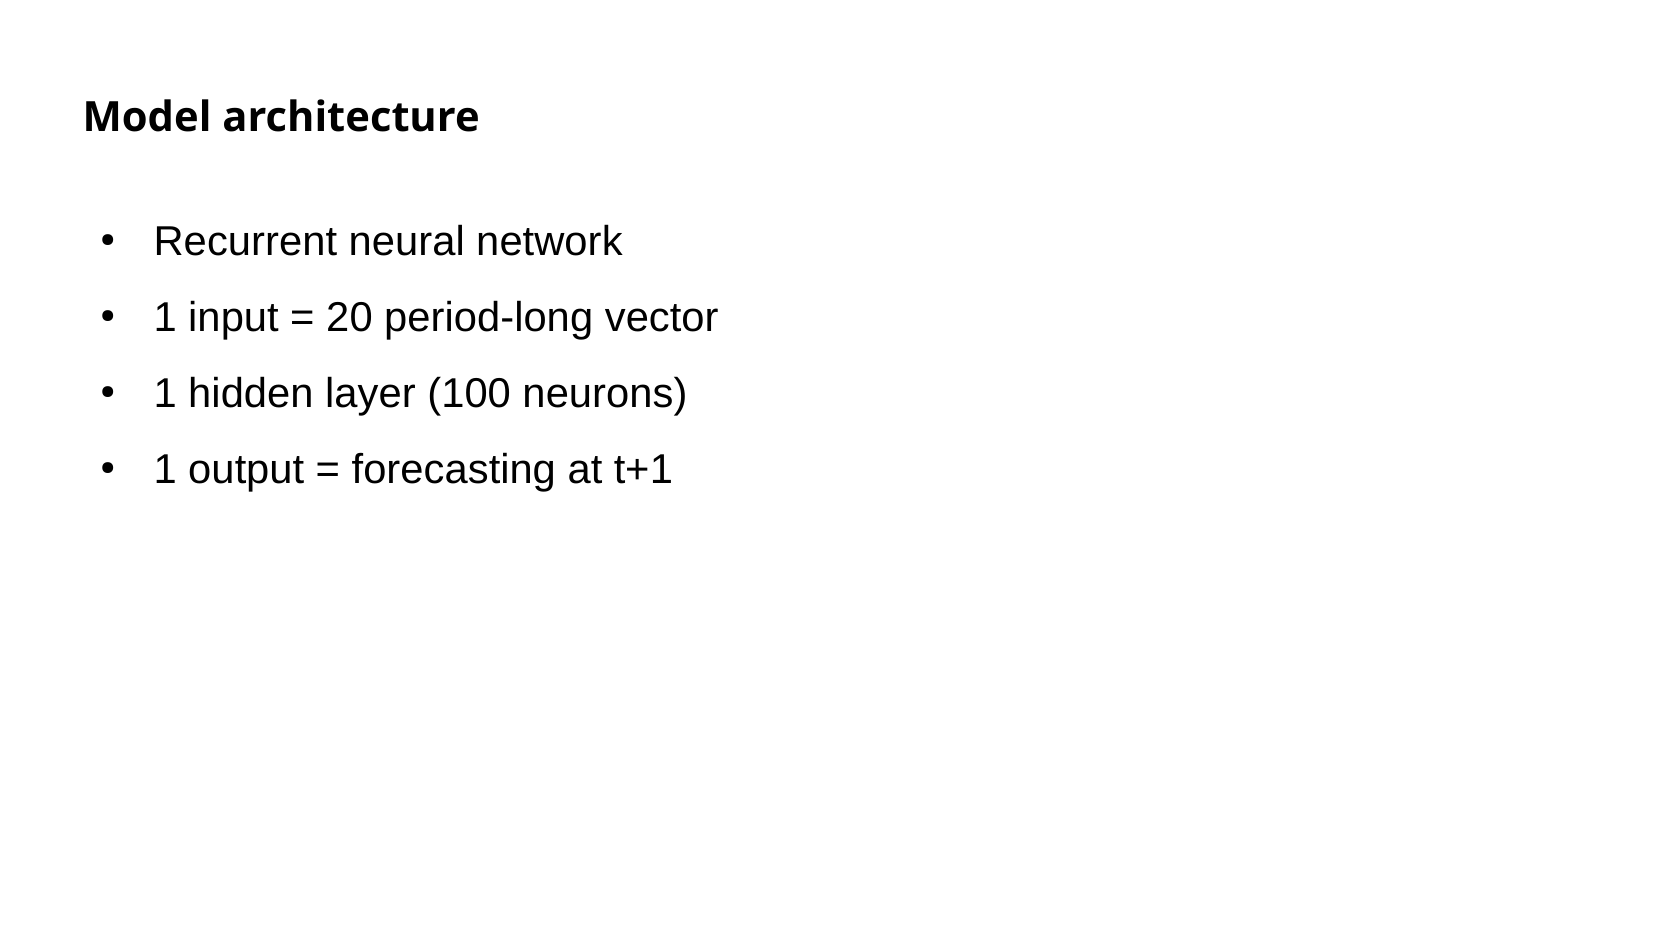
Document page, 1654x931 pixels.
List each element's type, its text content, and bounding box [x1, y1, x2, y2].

title Model architecture [82, 37, 1571, 193]
list Recurrent neural network 1 input = 20 period-long vector 1 hidden layer (100 neurons) 1 output = forecasting at t+1 [82, 217, 1571, 758]
